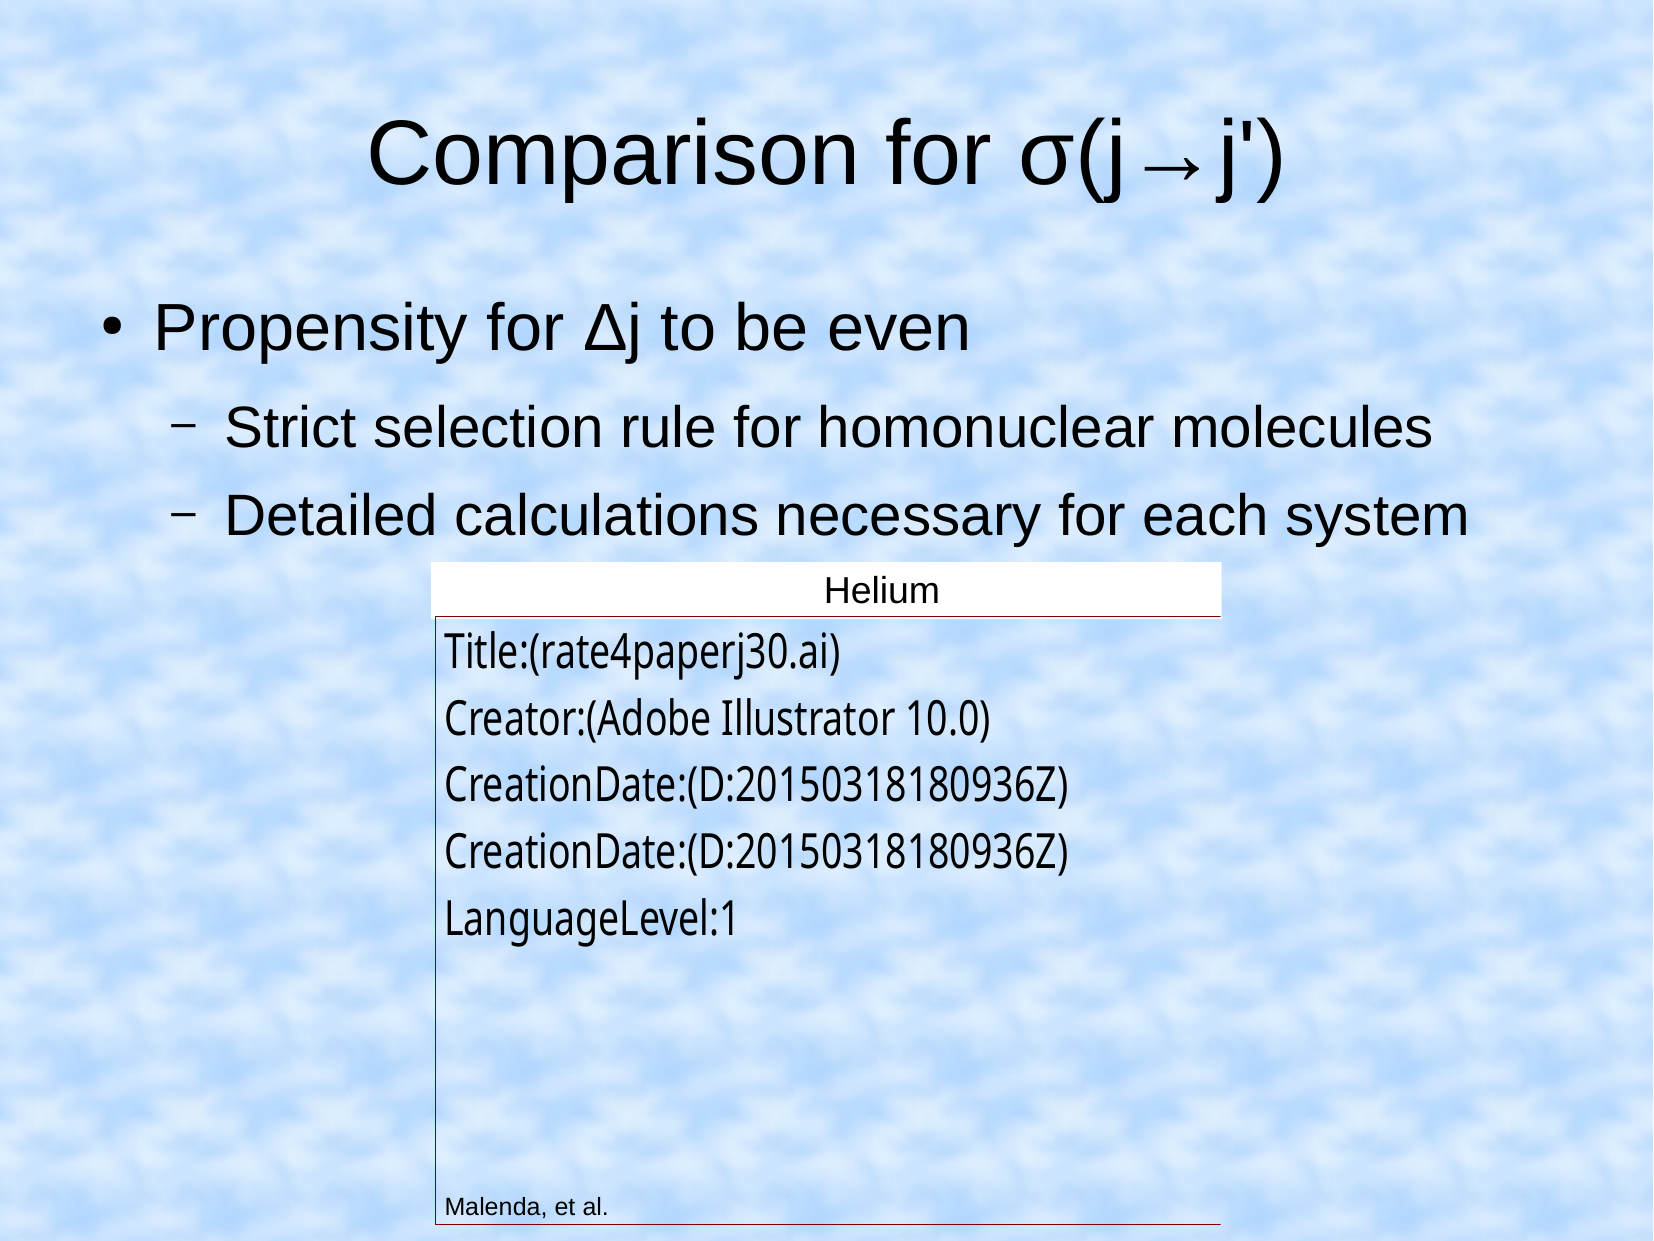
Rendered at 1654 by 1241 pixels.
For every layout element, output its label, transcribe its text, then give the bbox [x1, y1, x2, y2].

list Propensity for Δj to be even Strict selection rule for homonuclear molecules Detailed calculations necessary for each system [82, 290, 1571, 1010]
title Comparison for σ(j→j') [82, 49, 1571, 257]
text_box Helium [431, 562, 1222, 620]
picture [0, 0, 1654, 1241]
text_box Malenda, et al. [429, 1185, 625, 1229]
